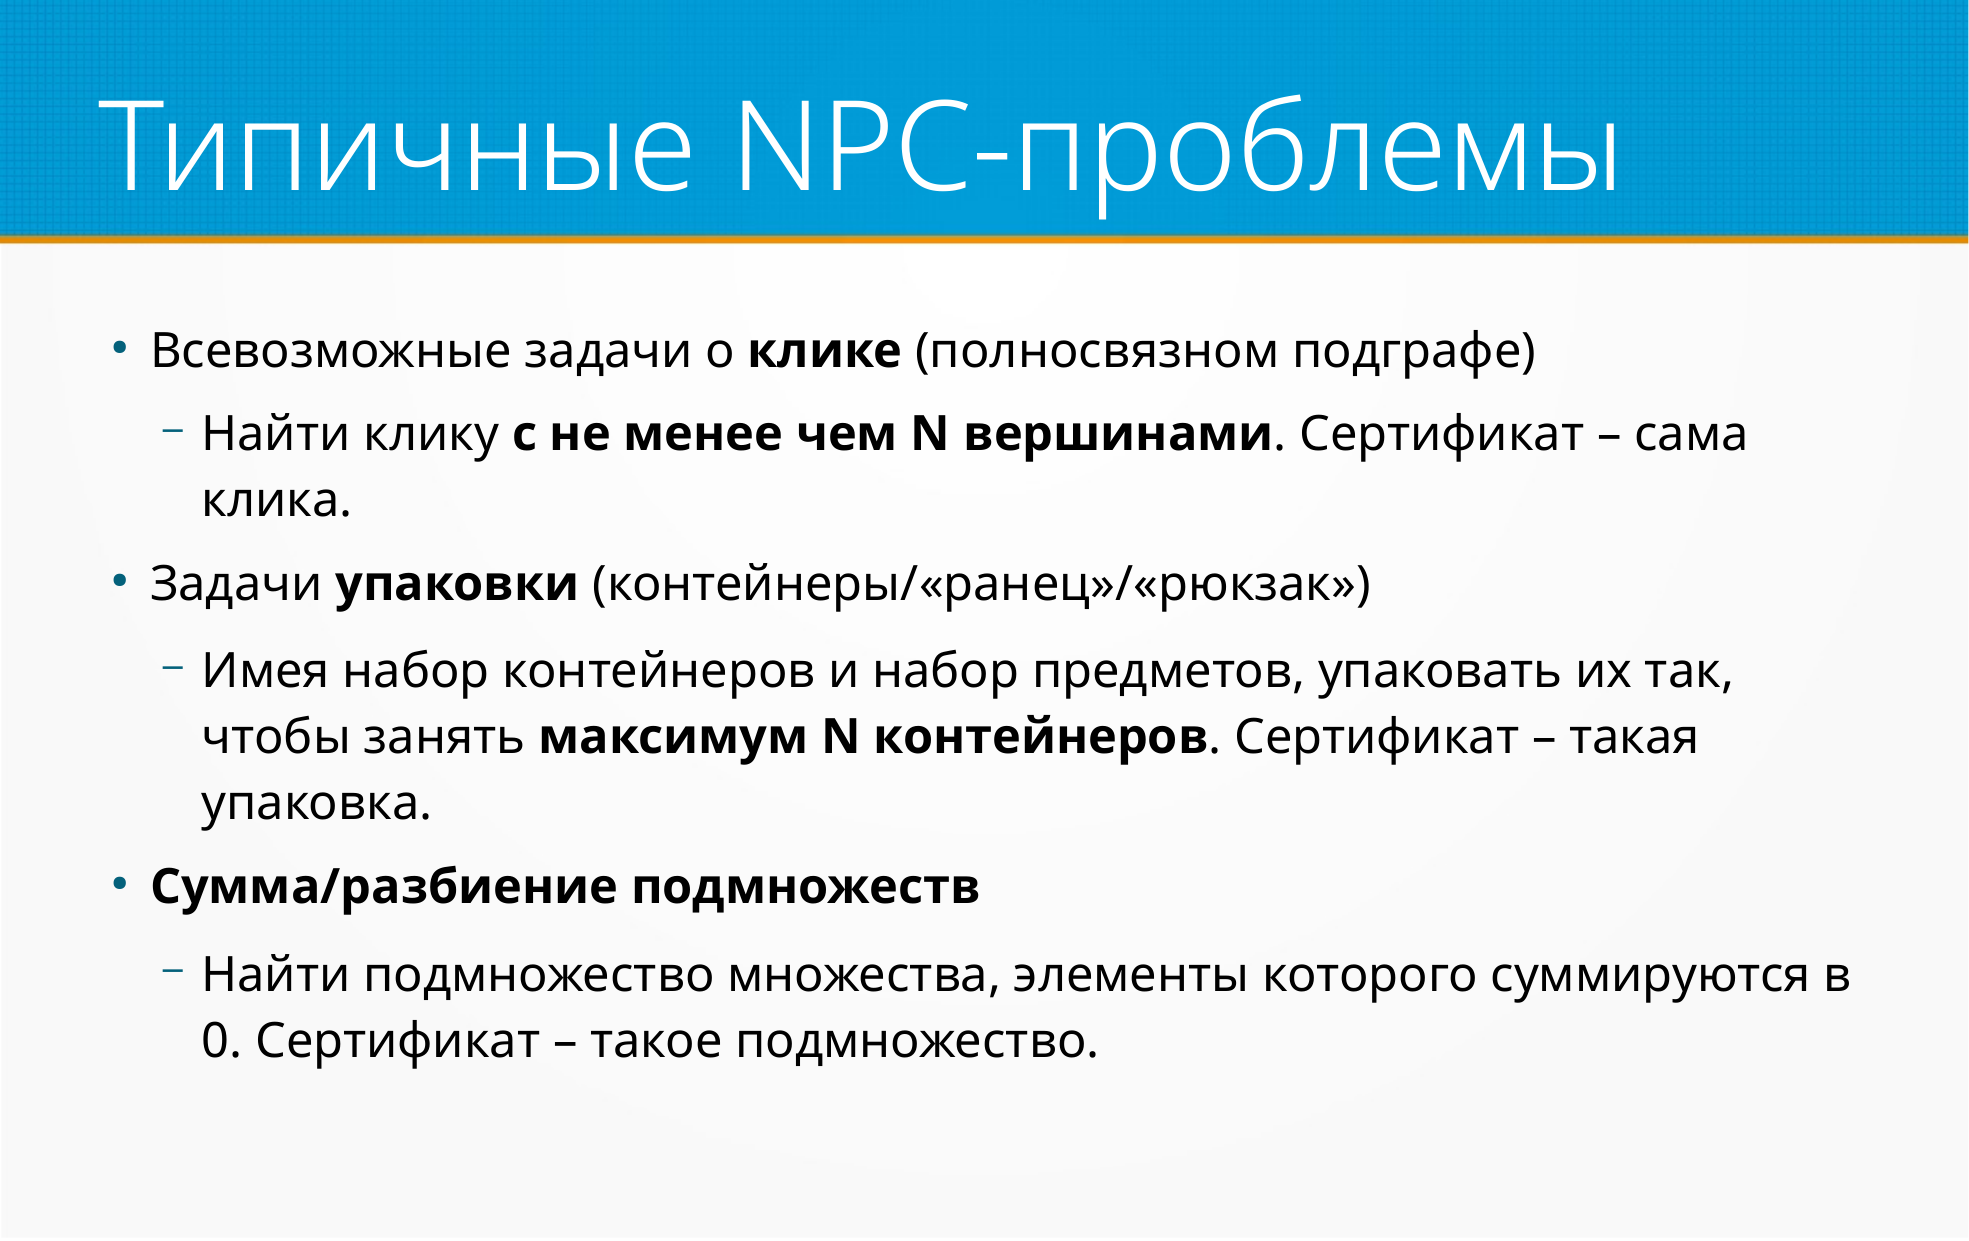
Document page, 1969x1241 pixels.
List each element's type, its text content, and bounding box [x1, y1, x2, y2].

picture [0, 233, 1969, 1241]
title Типичные NPC-проблемы [98, 19, 1870, 227]
list Всевозможные задачи о клике (полносвязном подграфе) Найти клику с не менее чем N вершинами. Сертификат – сама клика. Задачи упаковки (контейнеры/«ранец»/«рюкзак») Имея набор контейнеров и набор предметов, упаковать их так, чтобы занять максимум N контейнеров. Сертификат – такая упаковка. Сумма/разбиение подмножеств Найти подмножество множества, элементы которого суммируются в 0. Сертификат – такое подмножество. [98, 315, 1861, 1081]
